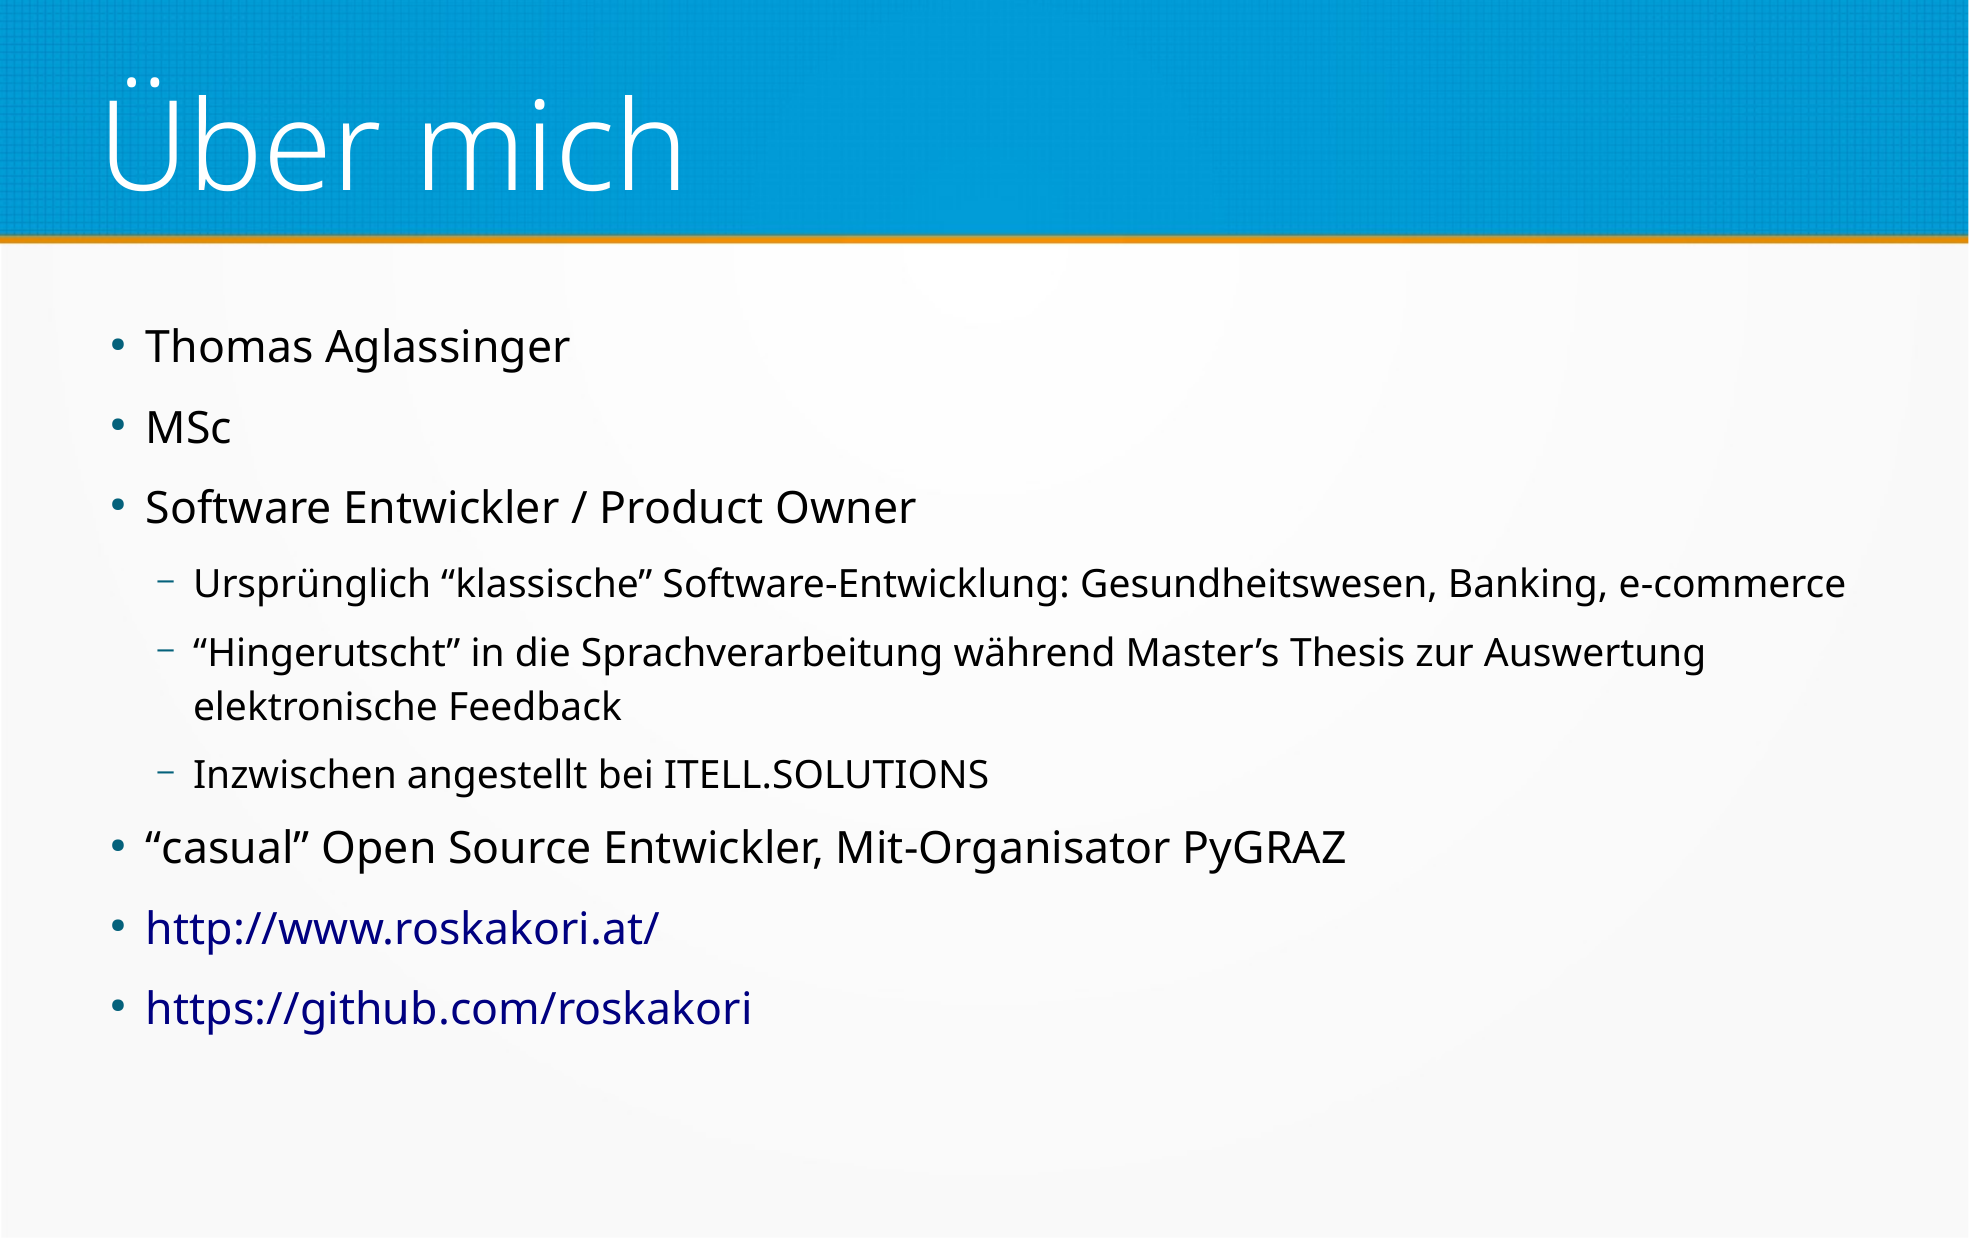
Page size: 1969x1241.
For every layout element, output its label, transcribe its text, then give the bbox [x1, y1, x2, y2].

title Über mich [98, 19, 1870, 227]
picture [0, 233, 1969, 1241]
list Thomas Aglassinger MSc Software Entwickler / Product Owner Ursprünglich “klassische” Software-Entwicklung: Gesundheitswesen, Banking, e-commerce “Hingerutscht” in die Sprachverarbeitung während Master’s Thesis zur Auswertung elektronische Feedback Inzwischen angestellt bei ITELL.SOLUTIONS “casual” Open Source Entwickler, Mit-Organisator PyGRAZ http://www.roskakori.at/ https://github.com/roskakori [98, 315, 1861, 1081]
